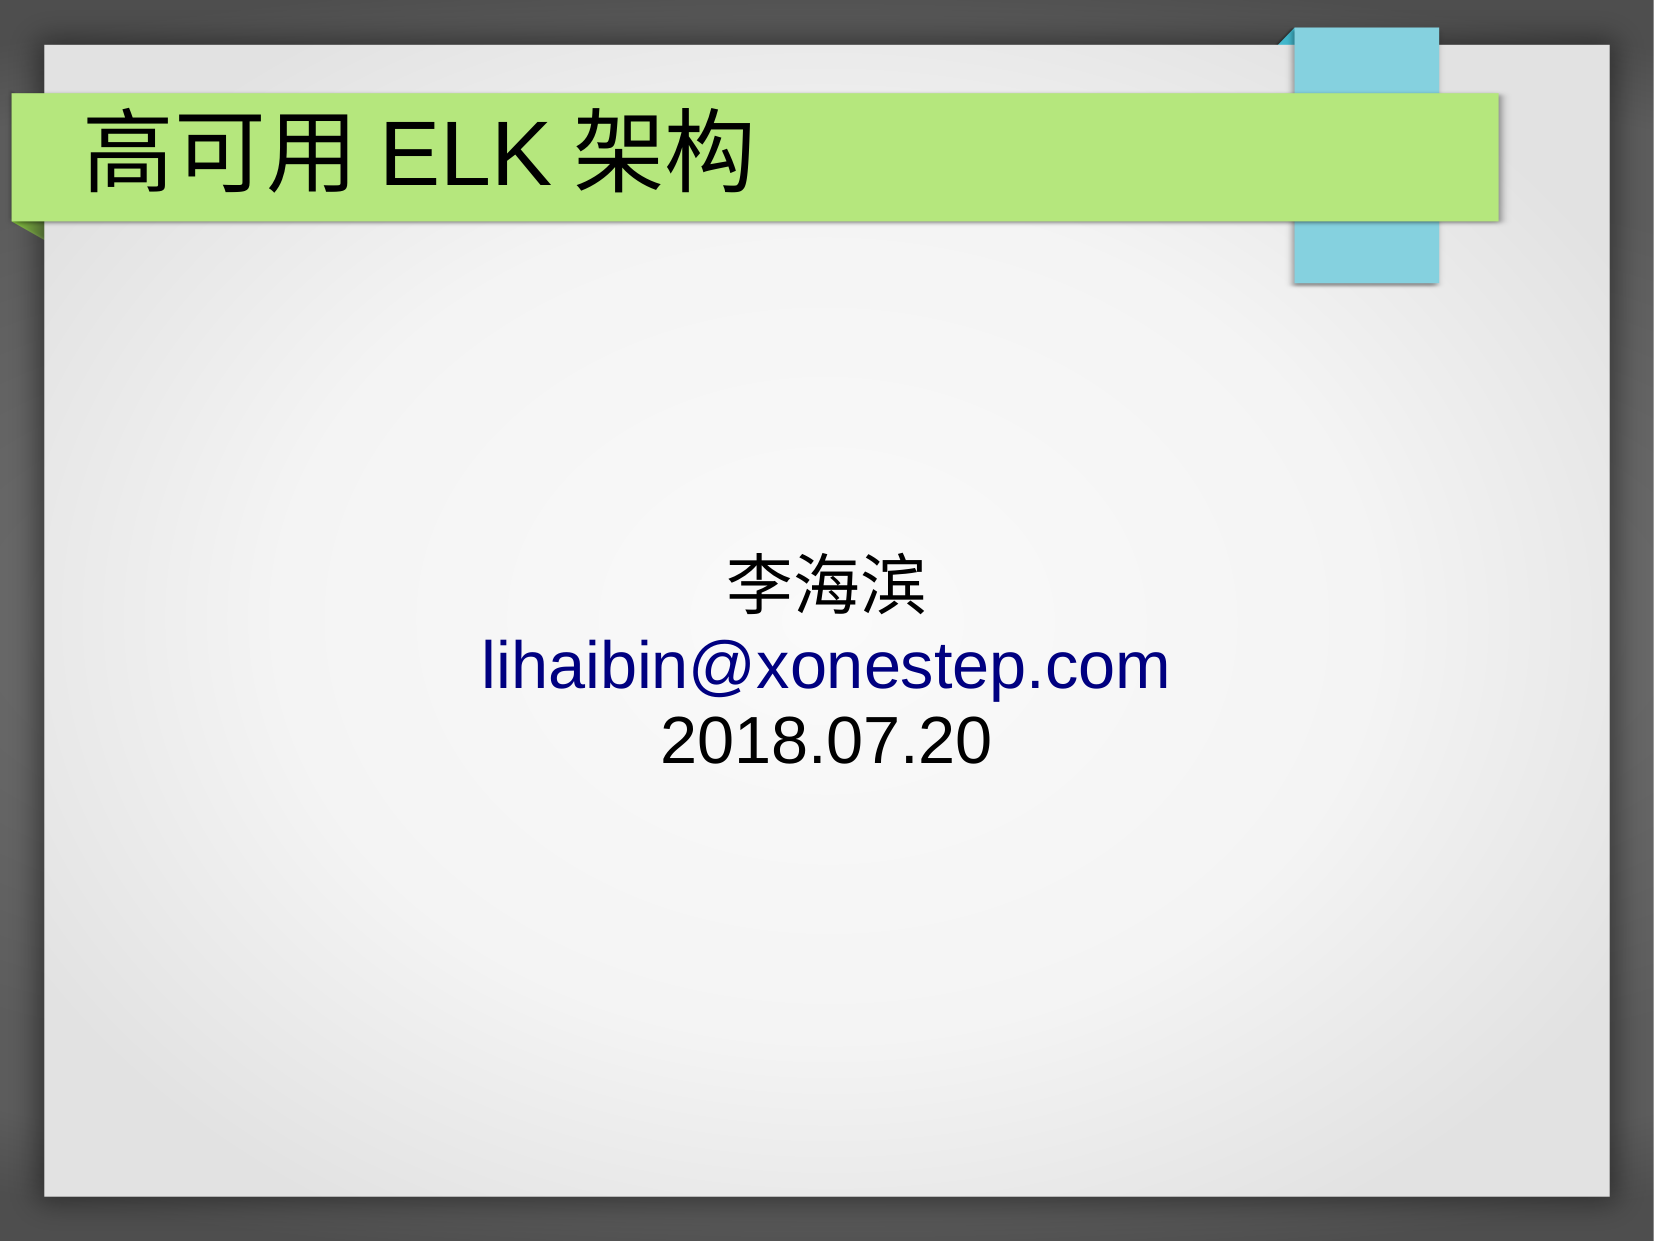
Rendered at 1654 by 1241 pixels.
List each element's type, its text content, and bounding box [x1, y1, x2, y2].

subtitle 李海滨 lihaibin@xonestep.com 2018.07.20 [82, 295, 1571, 1015]
picture [0, 0, 1654, 1241]
title 高可用ELK架构 [82, 94, 1264, 213]
